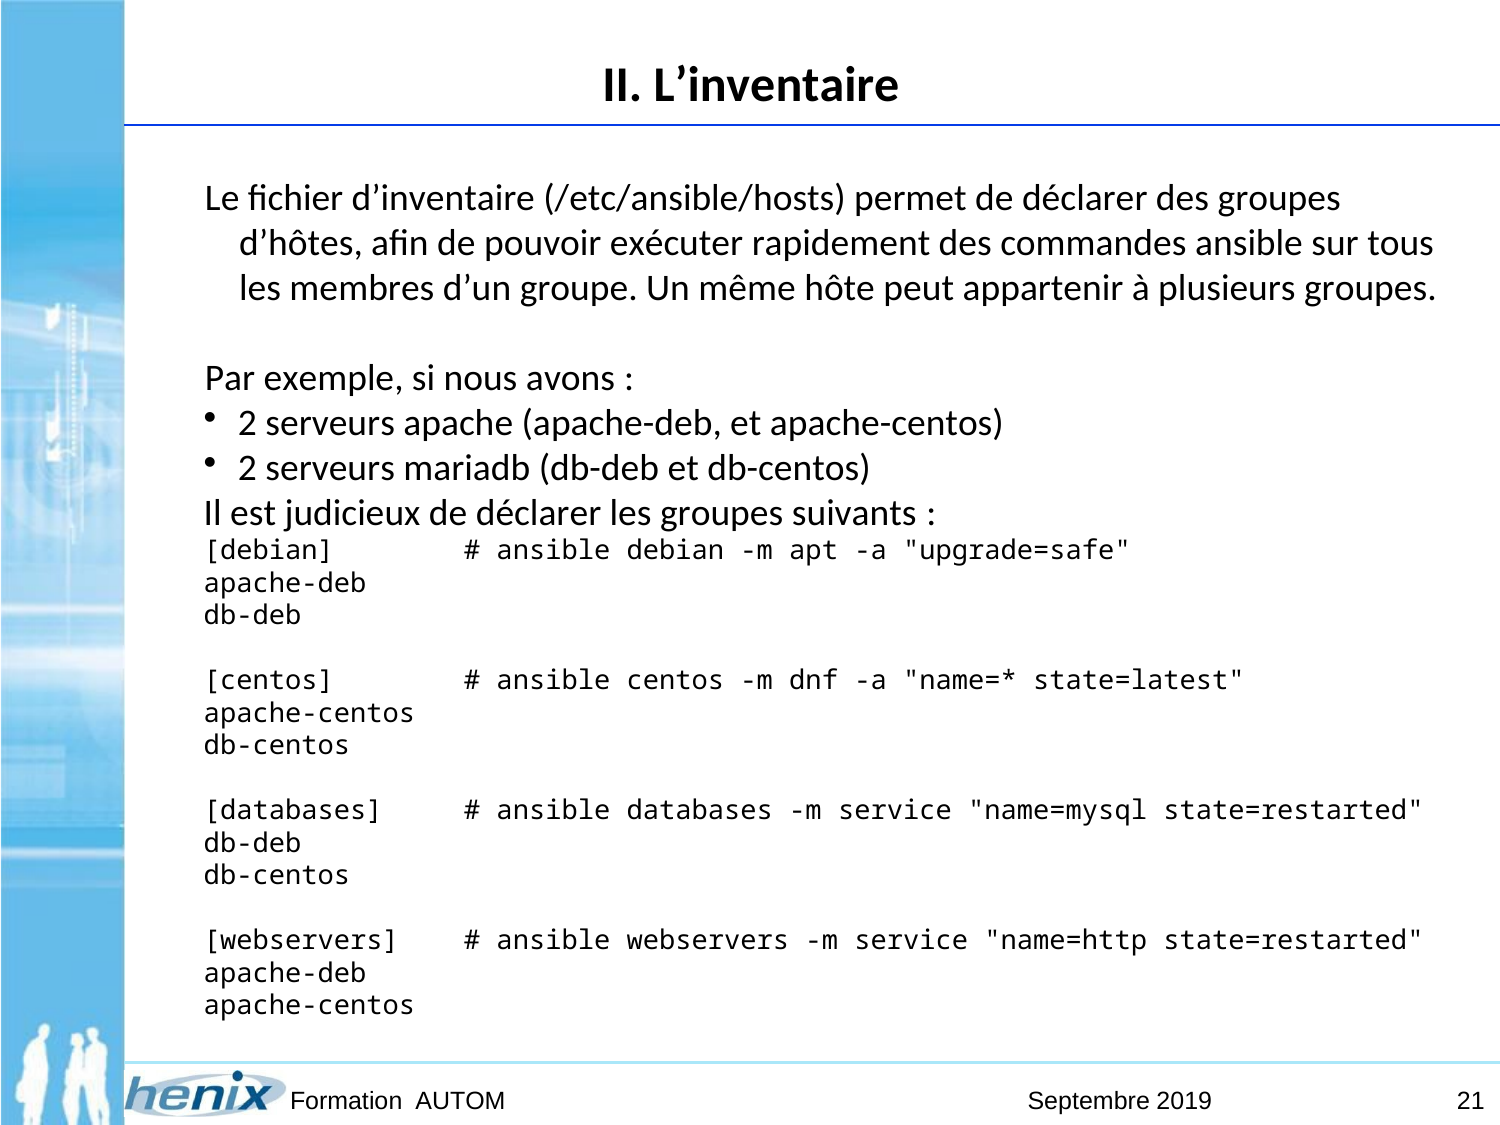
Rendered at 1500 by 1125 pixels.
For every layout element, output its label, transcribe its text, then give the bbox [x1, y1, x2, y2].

text_box [123, 1070, 287, 1117]
text_box Formation AUTOM [288, 1084, 507, 1115]
text_box II. L’inventaire [138, 50, 1363, 112]
text_box Septembre 2019 [1025, 1084, 1300, 1115]
text_box <numéro> [1452, 1084, 1490, 1115]
text_box Le fichier d’inventaire (/etc/ansible/hosts) permet de déclarer des groupes d’hôtes, afin de pouvoir exécuter rapidement des commandes ansible sur tous les membres d’un groupe. Un même hôte peut appartenir à plusieurs groupes. Par exemple, si nous avons : 2 serveurs apache (apache-deb, et apache-centos) 2 serveurs mariadb (db-deb et db-centos) Il est judicieux de déclarer les groupes suivants : [debian] # ansible debian -m apt -a "upgrade=safe" apache-deb db-deb [centos] # ansible centos -m dnf -a "name=* state=latest" apache-centos db-centos [databases] # ansible databases -m service "name=mysql state=restarted" db-deb db-centos [webservers] # ansible webservers -m service "name=http state=restarted" apache-deb apache-centos [188, 165, 1489, 1040]
picture [0, 0, 126, 1125]
